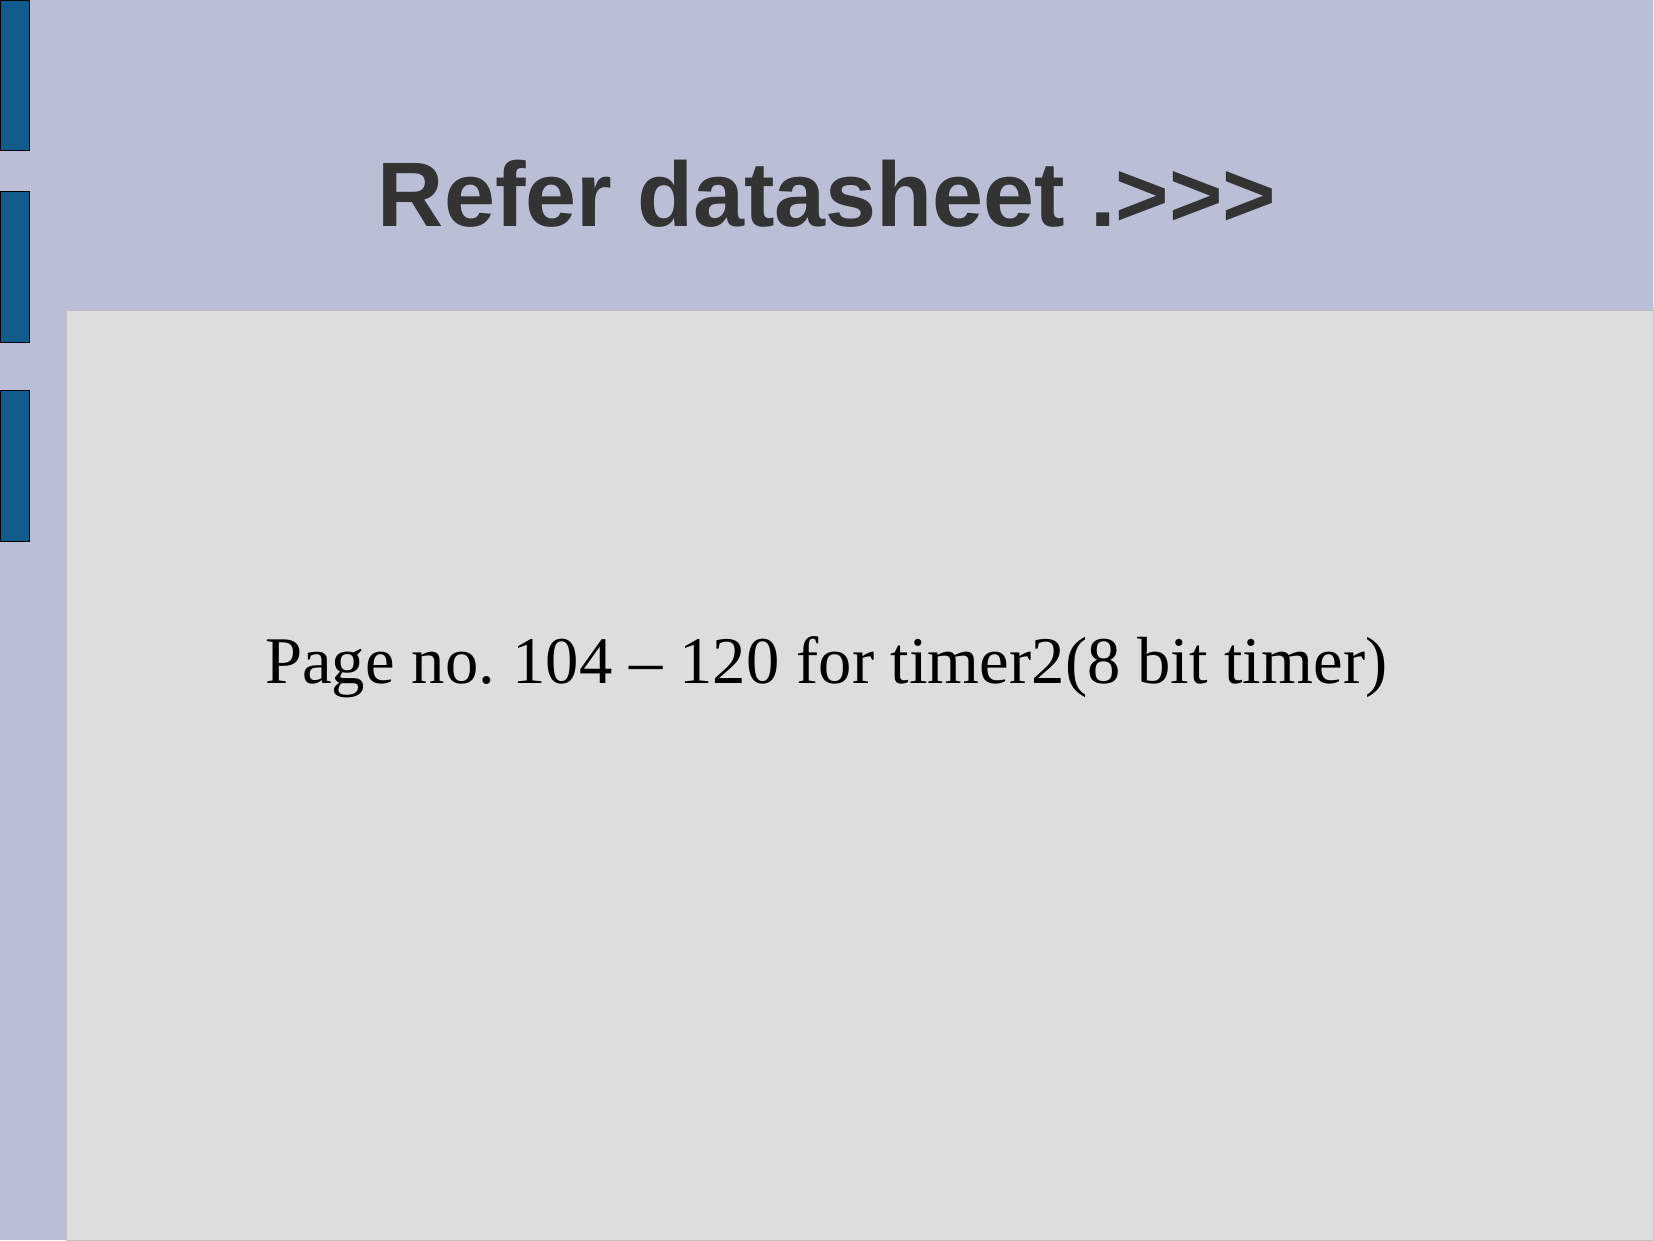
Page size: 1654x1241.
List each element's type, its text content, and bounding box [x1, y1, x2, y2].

title Refer datasheet .>>> [121, 91, 1534, 299]
subtitle Page no. 104 – 120 for timer2(8 bit timer) [121, 344, 1534, 1127]
